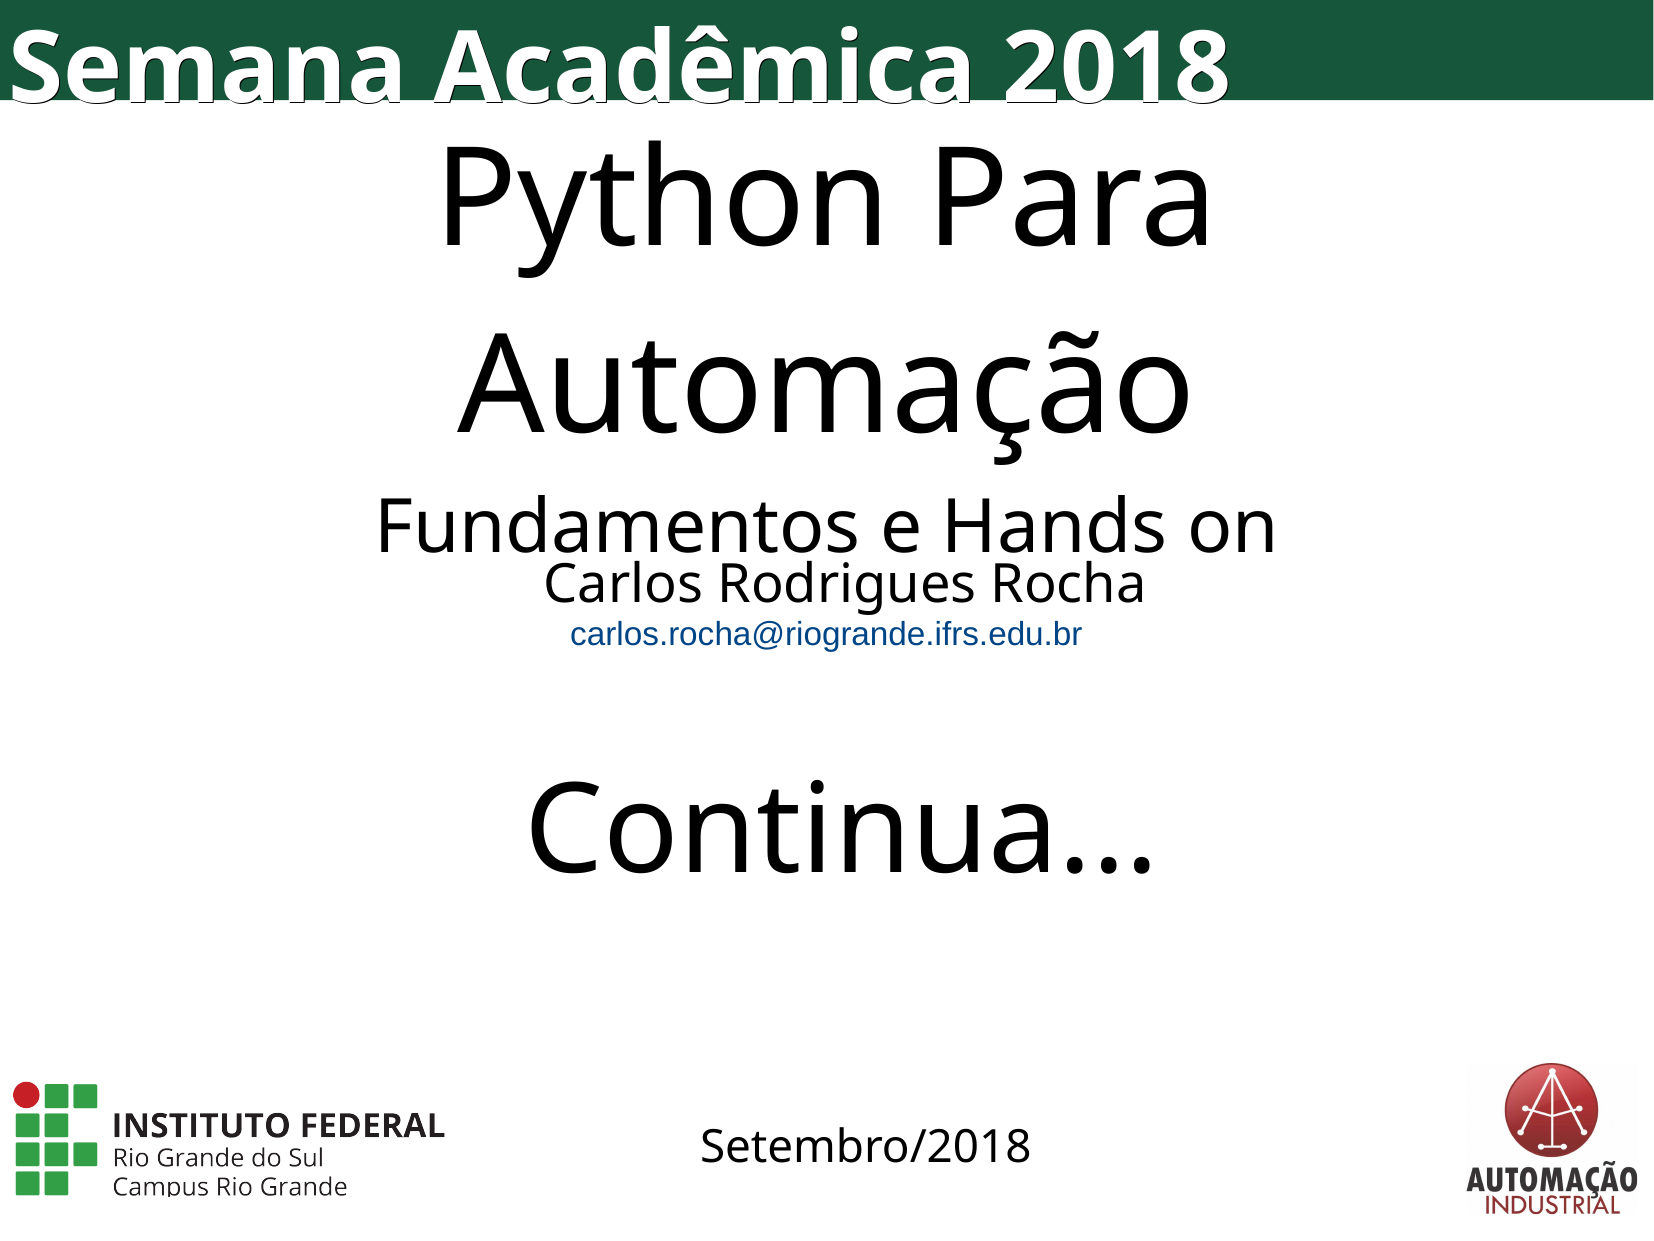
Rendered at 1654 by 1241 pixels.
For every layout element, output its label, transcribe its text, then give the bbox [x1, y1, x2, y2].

text_box Python Para Automação Fundamentos e Hands on [321, 140, 1333, 534]
text_box Continua... [509, 731, 1144, 903]
text_box Carlos Rodrigues Rocha [528, 537, 1152, 614]
text_box carlos.rocha@riogrande.ifrs.edu.br [555, 608, 1099, 661]
text_box Semana Acadêmica 2018 [0, 0, 1183, 228]
picture [1465, 1062, 1638, 1215]
text_box [1195, 42, 1211, 58]
text_box Setembro/2018 [685, 1105, 1046, 1224]
picture [11, 1080, 447, 1197]
text_box [1193, 72, 1214, 92]
text_box [1183, 0, 1654, 101]
text_box [1183, 58, 1190, 70]
